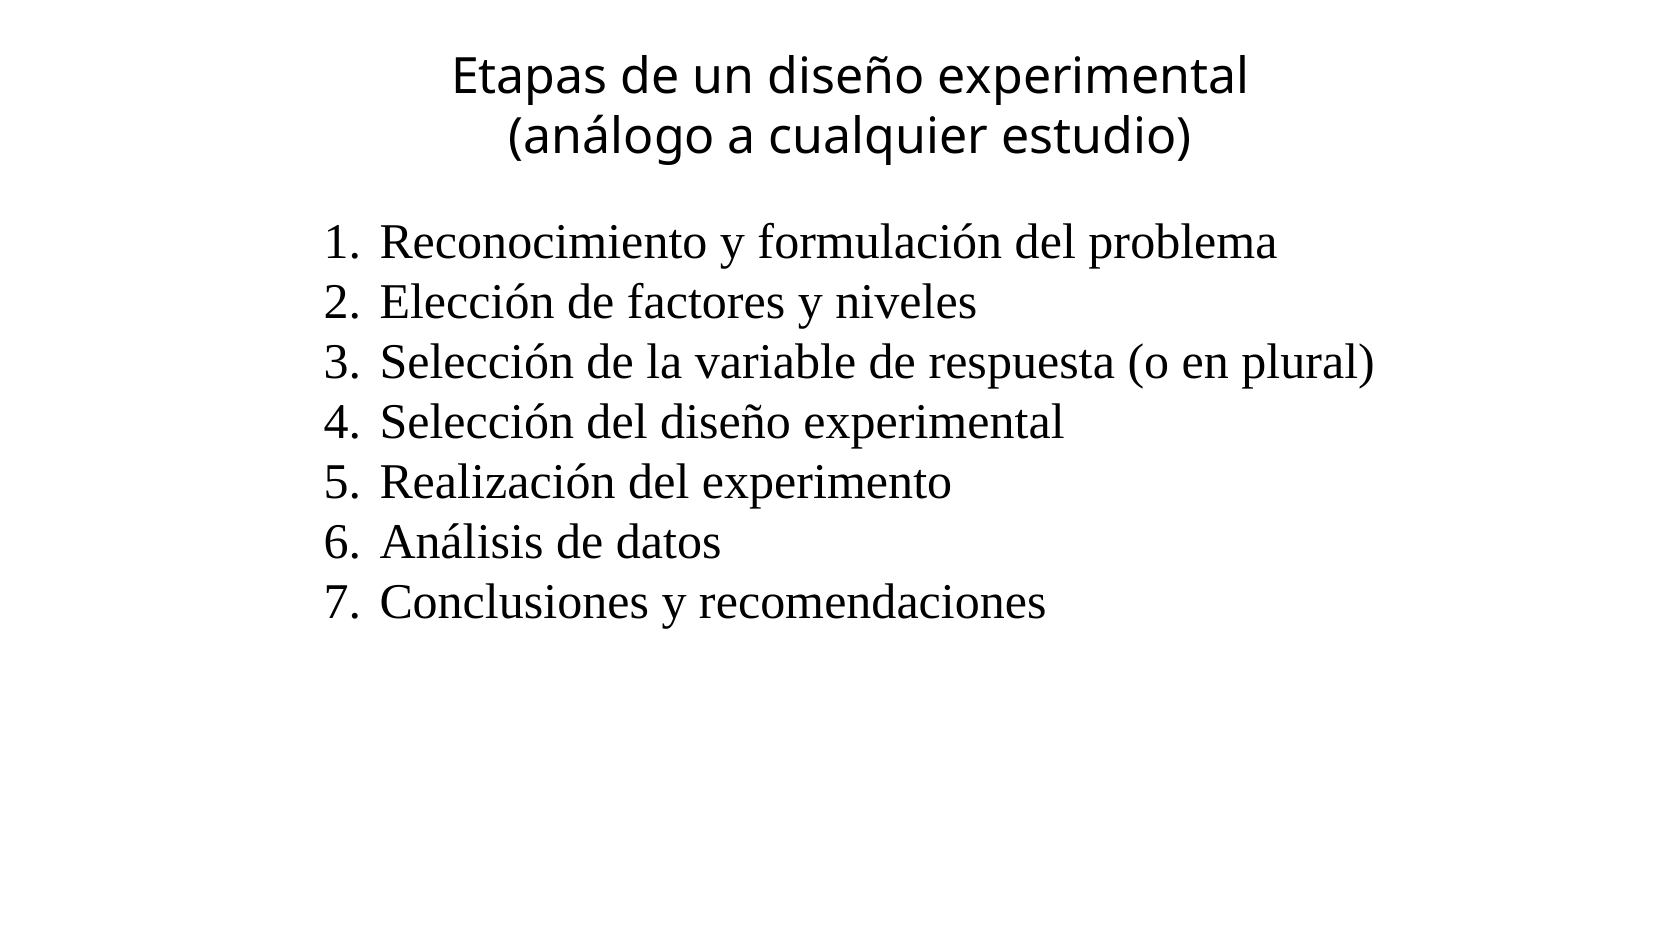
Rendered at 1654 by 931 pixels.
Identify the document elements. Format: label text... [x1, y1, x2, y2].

text_box Etapas de un diseño experimental (análogo a cualquier estudio) [436, 35, 1266, 171]
text_box Reconocimiento y formulación del problema Elección de factores y niveles Selección de la variable de respuesta (o en plural) Selección del diseño experimental Realización del experimento Análisis de datos Conclusiones y recomendaciones [308, 201, 1391, 637]
